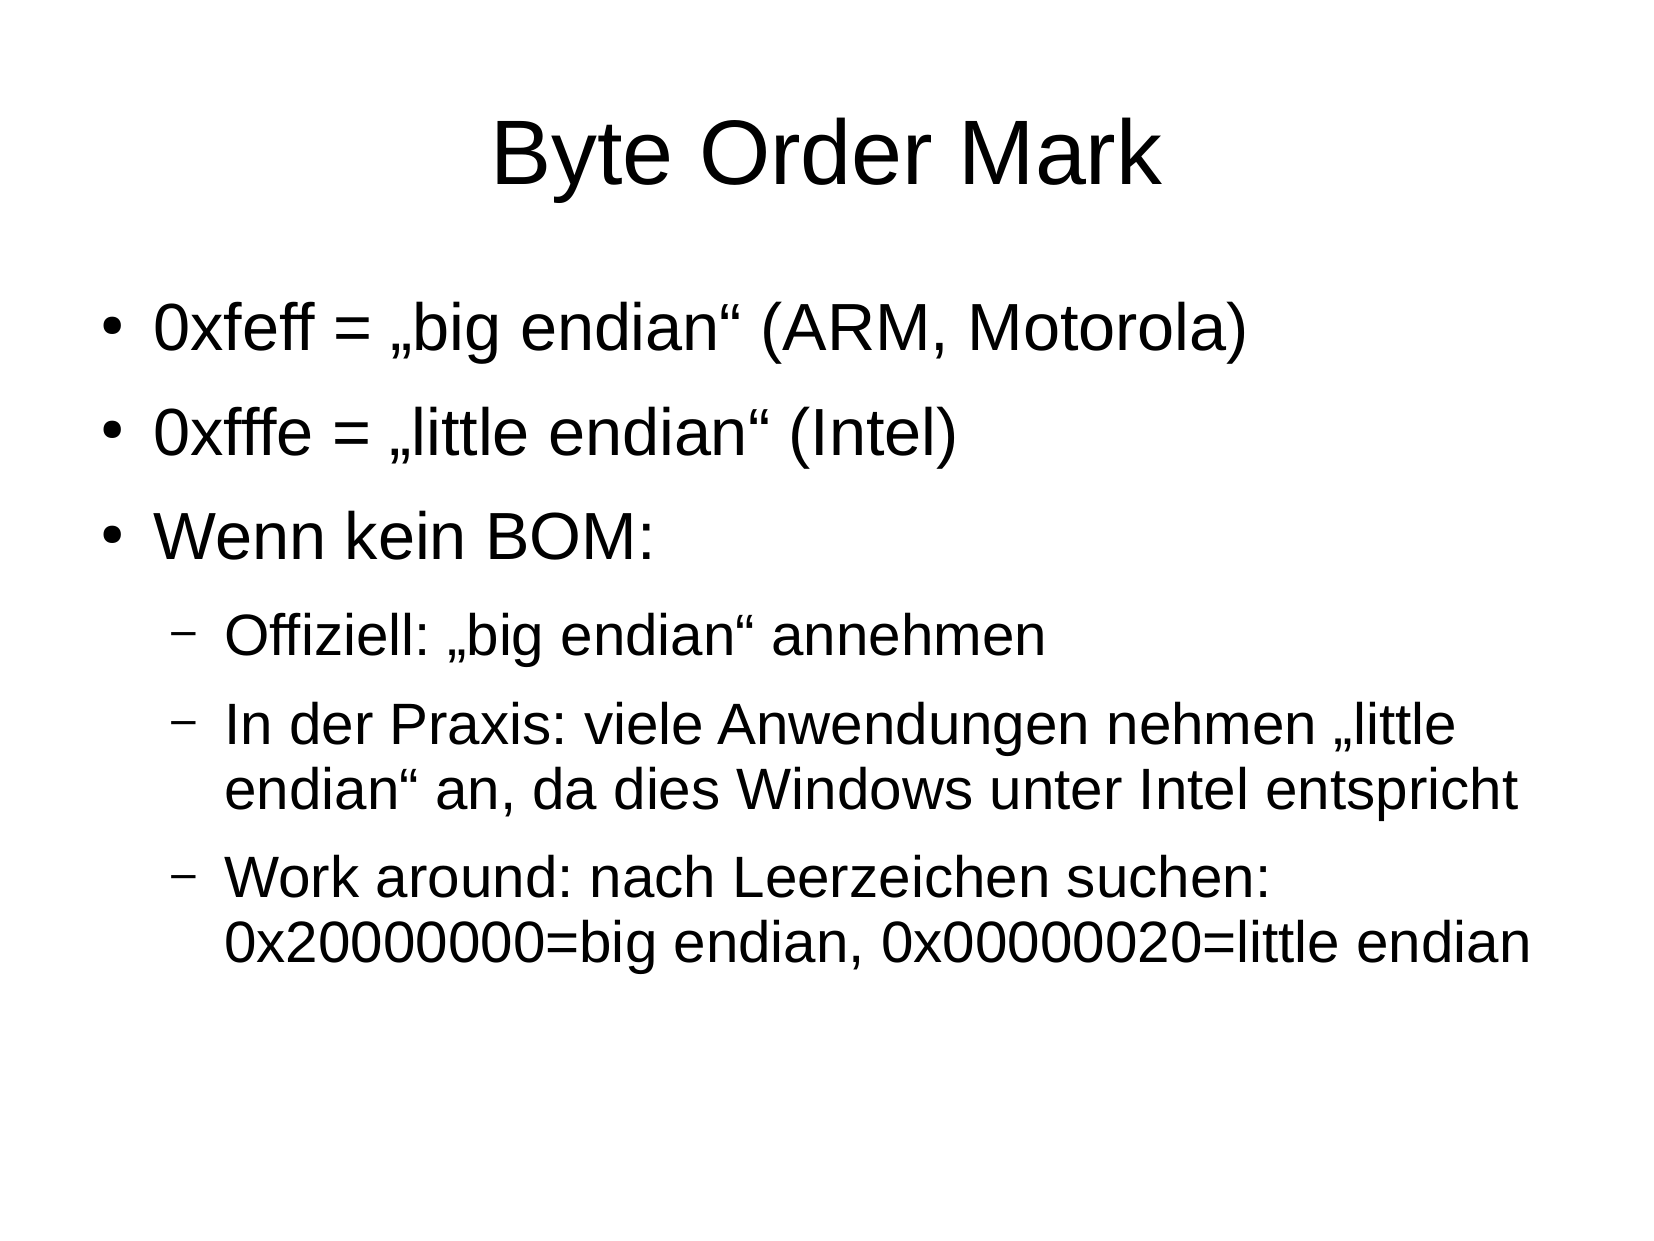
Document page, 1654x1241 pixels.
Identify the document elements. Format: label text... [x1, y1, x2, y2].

title Byte Order Mark [82, 49, 1571, 257]
list 0xfeff = „big endian“ (ARM, Motorola) 0xfffe = „little endian“ (Intel) Wenn kein BOM: Offiziell: „big endian“ annehmen In der Praxis: viele Anwendungen nehmen „little endian“ an, da dies Windows unter Intel entspricht Work around: nach Leerzeichen suchen: 0x20000000=big endian, 0x00000020=little endian [82, 290, 1571, 1010]
